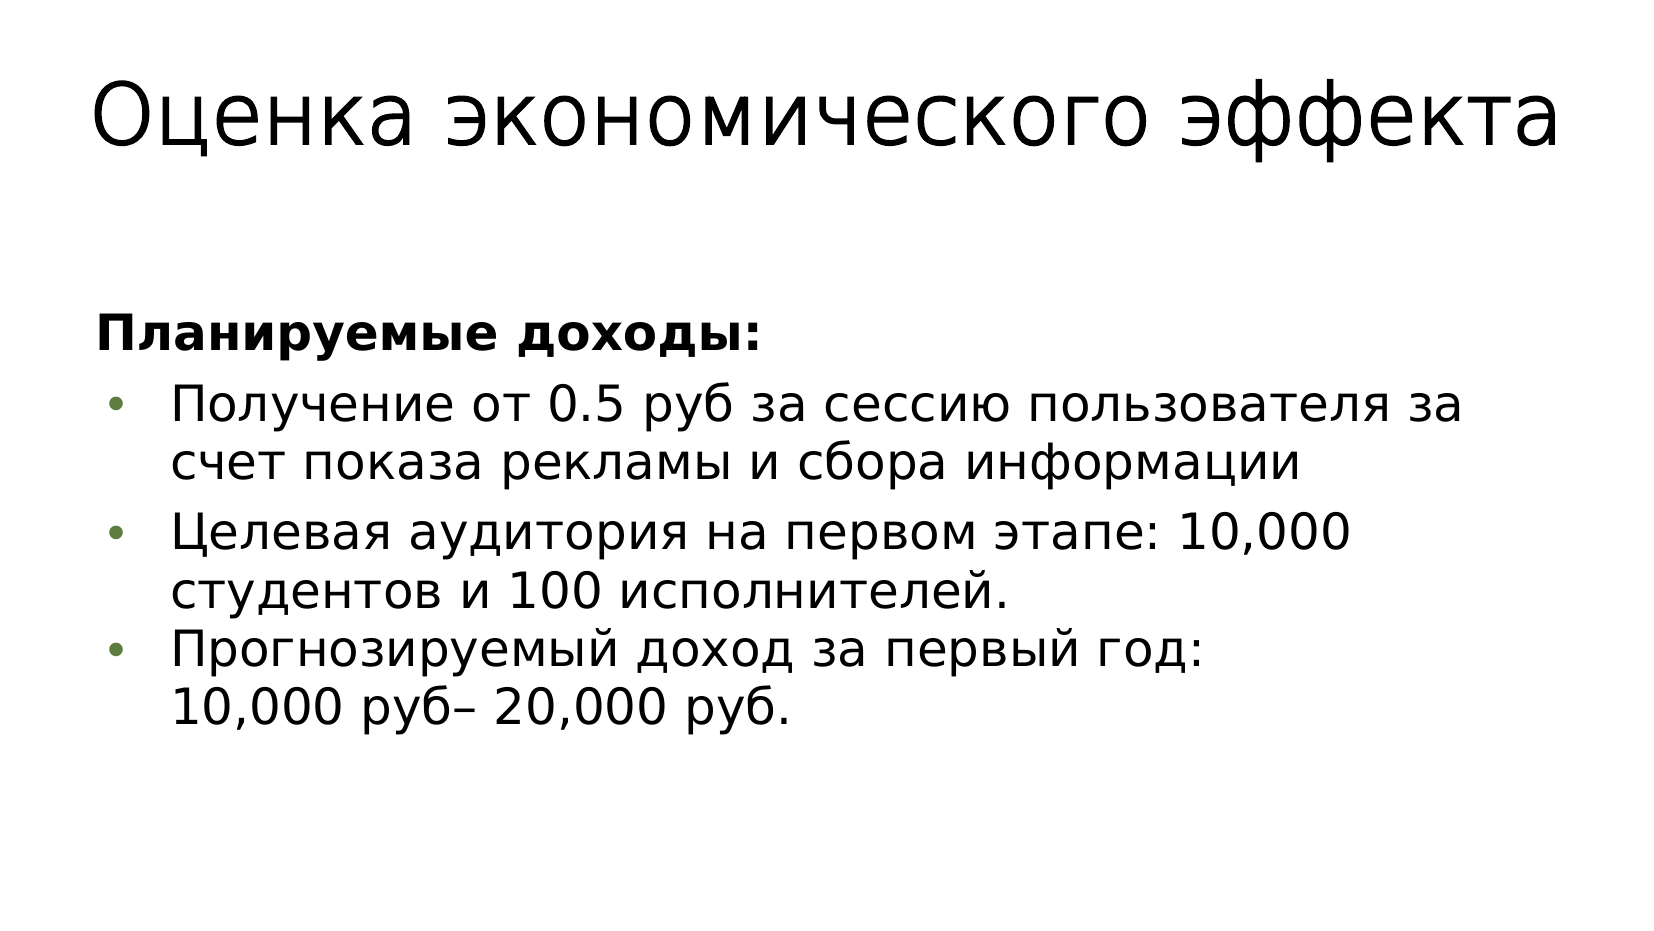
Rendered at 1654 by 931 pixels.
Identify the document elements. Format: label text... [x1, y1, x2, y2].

title Оценка экономического эффекта [82, 12, 1571, 218]
text_box Планируемые доходы: Получение от 0.5 руб за сессию пользователя за счет показа рекламы и сбора информации Целевая аудитория на первом этапе: 10,000 студентов и 100 исполнителей. Прогнозируемый доход за первый год: 10,000 руб– 20,000 руб. [75, 293, 1501, 788]
